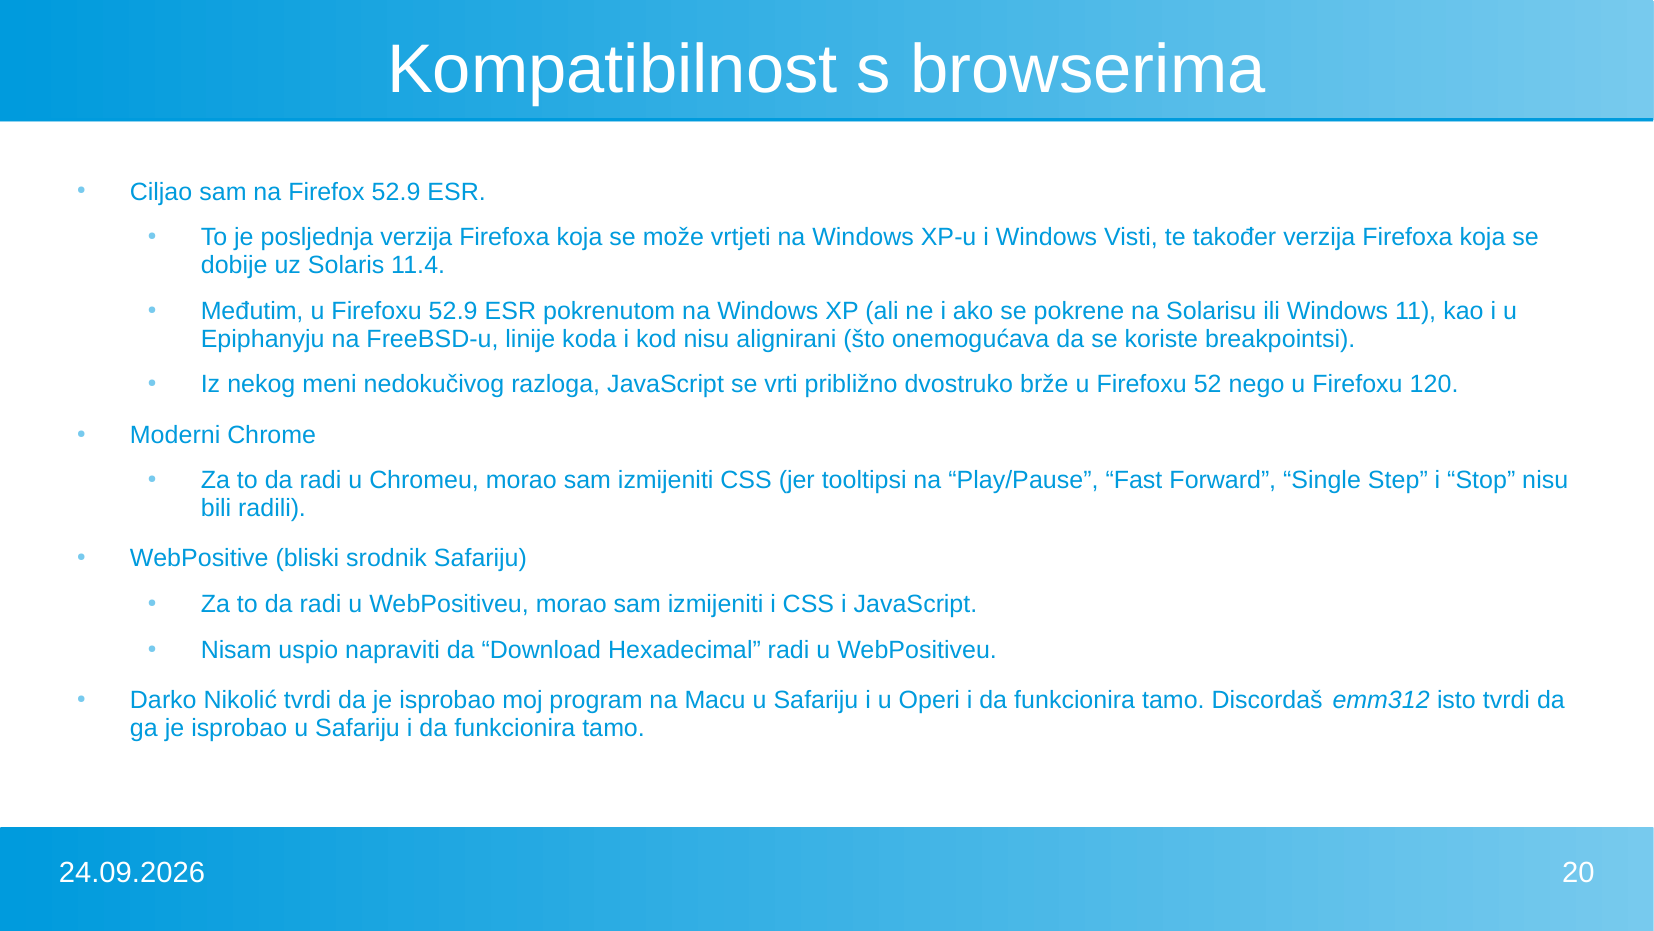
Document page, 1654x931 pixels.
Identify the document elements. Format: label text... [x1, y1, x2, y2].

list Ciljao sam na Firefox 52.9 ESR. To je posljednja verzija Firefoxa koja se može vrtjeti na Windows XP-u i Windows Visti, te također verzija Firefoxa koja se dobije uz Solaris 11.4. Međutim, u Firefoxu 52.9 ESR pokrenutom na Windows XP (ali ne i ako se pokrene na Solarisu ili Windows 11), kao i u Epiphanyju na FreeBSD-u, linije koda i kod nisu alignirani (što onemogućava da se koriste breakpointsi). Iz nekog meni nedokučivog razloga, JavaScript se vrti približno dvostruko brže u Firefoxu 52 nego u Firefoxu 120. Moderni Chrome Za to da radi u Chromeu, morao sam izmijeniti CSS (jer tooltipsi na “Play/Pause”, “Fast Forward”, “Single Step” i “Stop” nisu bili radili). WebPositive (bliski srodnik Safariju) Za to da radi u WebPositiveu, morao sam izmijeniti i CSS i JavaScript. Nisam uspio napraviti da “Download Hexadecimal” radi u WebPositiveu. Darko Nikolić tvrdi da je isprobao moj program na Macu u Safariju i u Operi i da funkcionira tamo. Discordaš emm312 isto tvrdi da ga je isprobao u Safariju i da funkcionira tamo. [59, 177, 1595, 768]
title Kompatibilnost s browserima [59, 29, 1595, 108]
